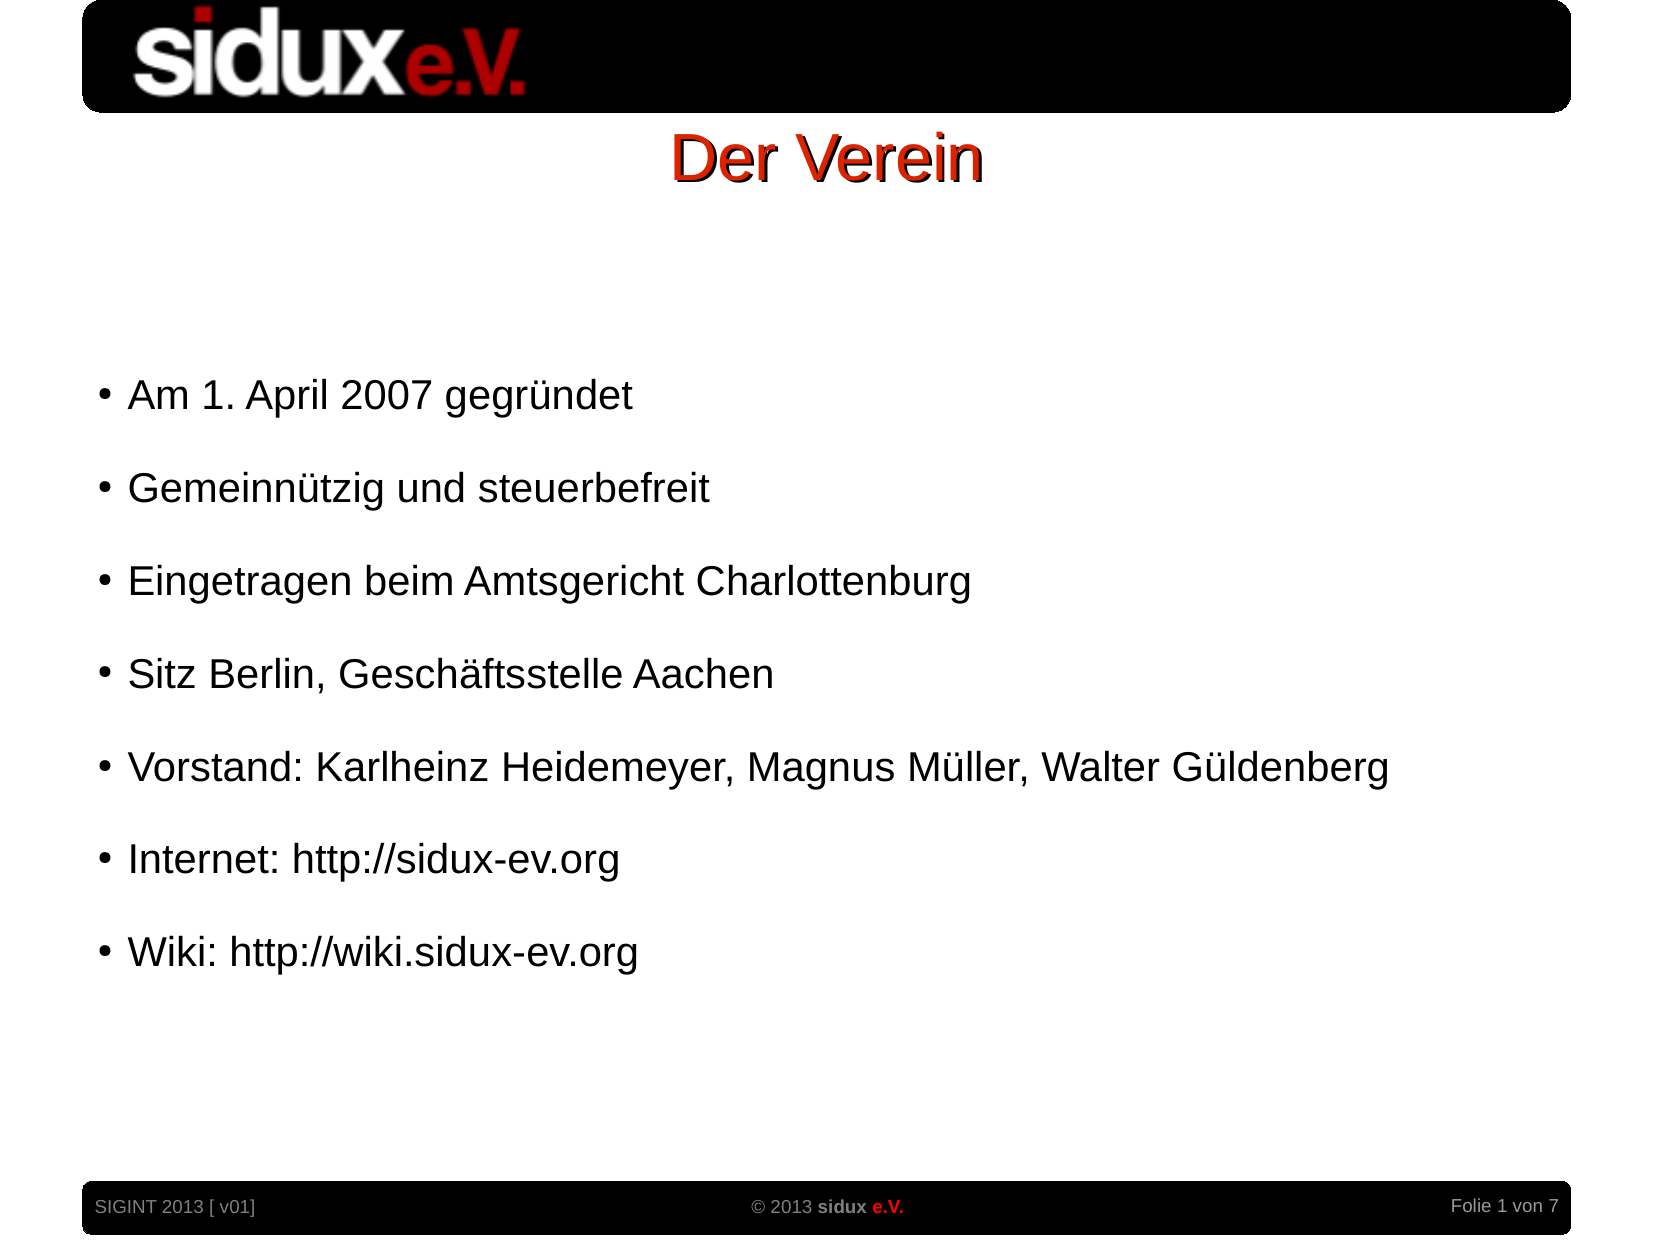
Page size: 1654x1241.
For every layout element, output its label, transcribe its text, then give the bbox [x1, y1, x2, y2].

text_box Am 1. April 2007 gegründet Gemeinnützig und steuerbefreit Eingetragen beim Amtsgericht Charlottenburg Sitz Berlin, Geschäftsstelle Aachen Vorstand: Karlheinz Heidemeyer, Magnus Müller, Walter Güldenberg Internet: http://sidux-ev.org Wiki: http://wiki.sidux-ev.org [82, 224, 1571, 1170]
picture [113, 0, 532, 110]
text_box Der Verein [82, 112, 1571, 213]
